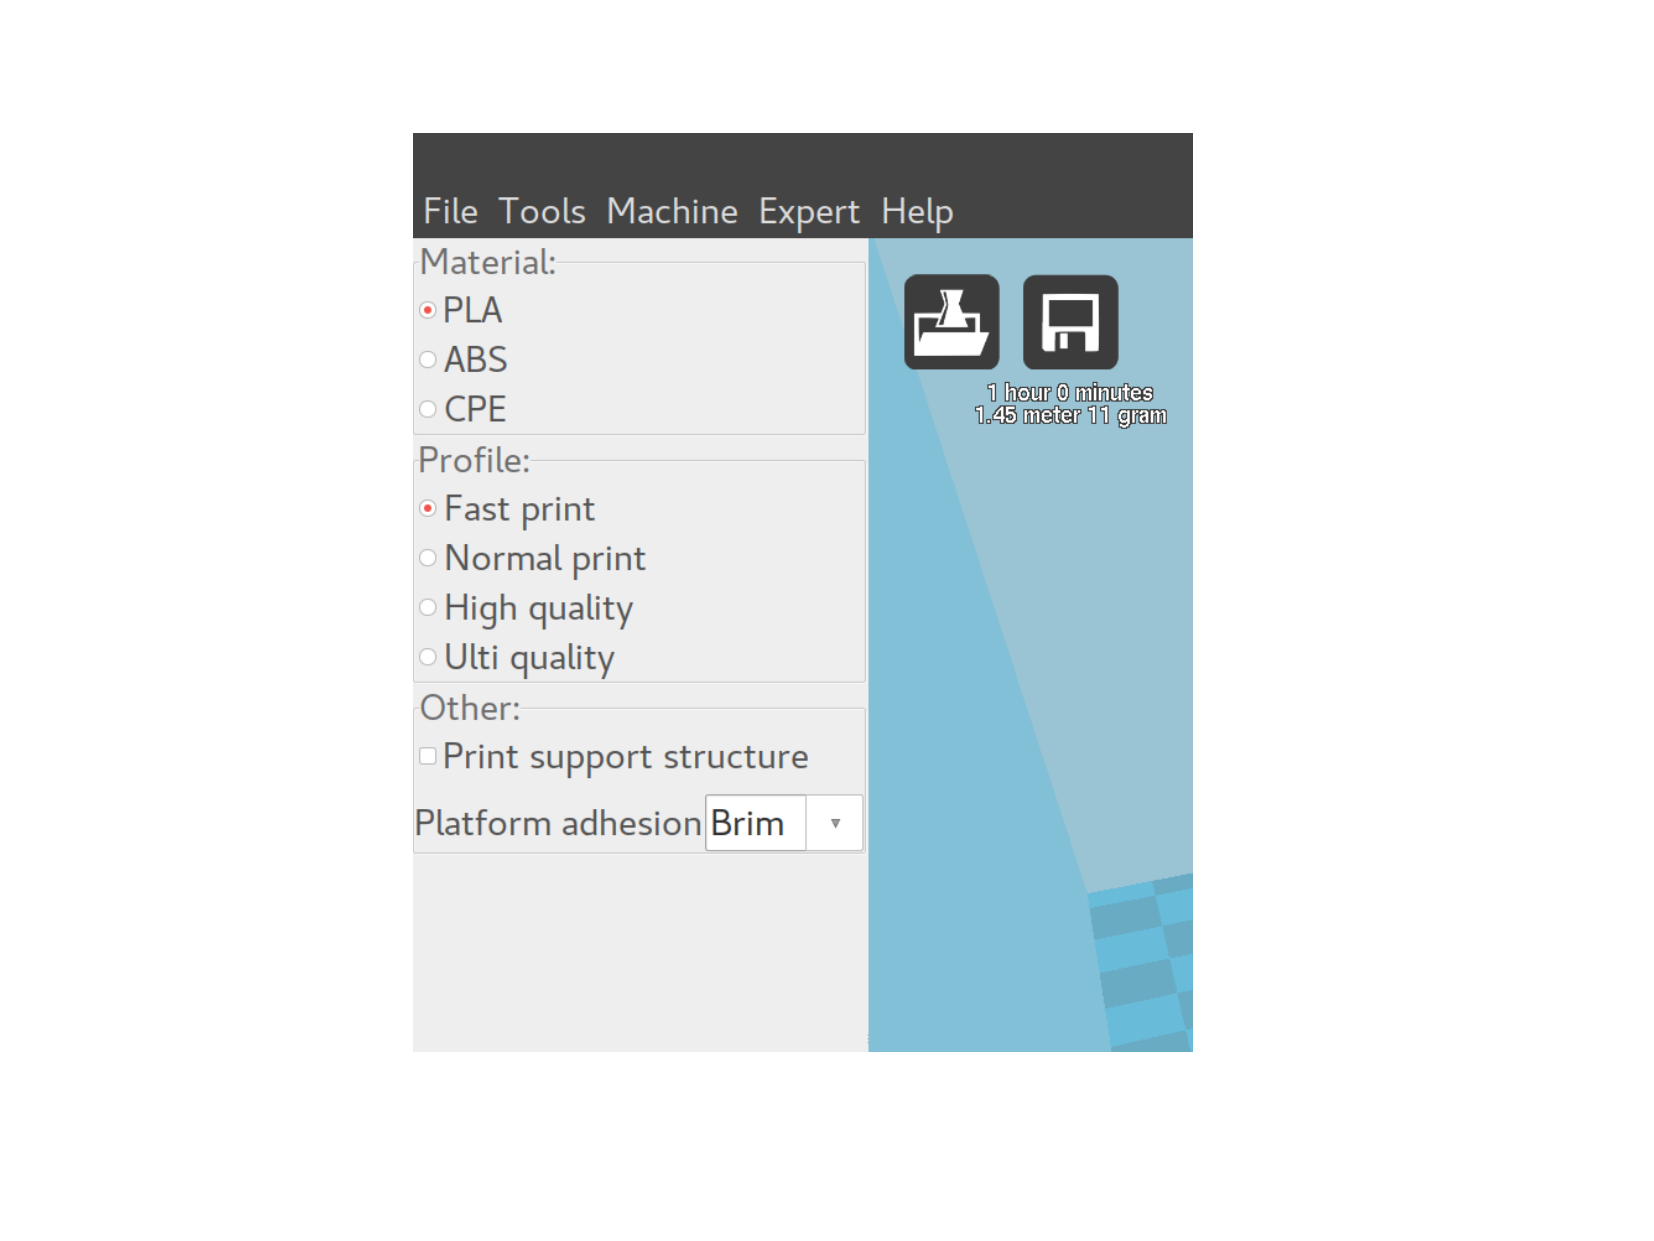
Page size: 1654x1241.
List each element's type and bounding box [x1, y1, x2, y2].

picture [413, 133, 1193, 1052]
